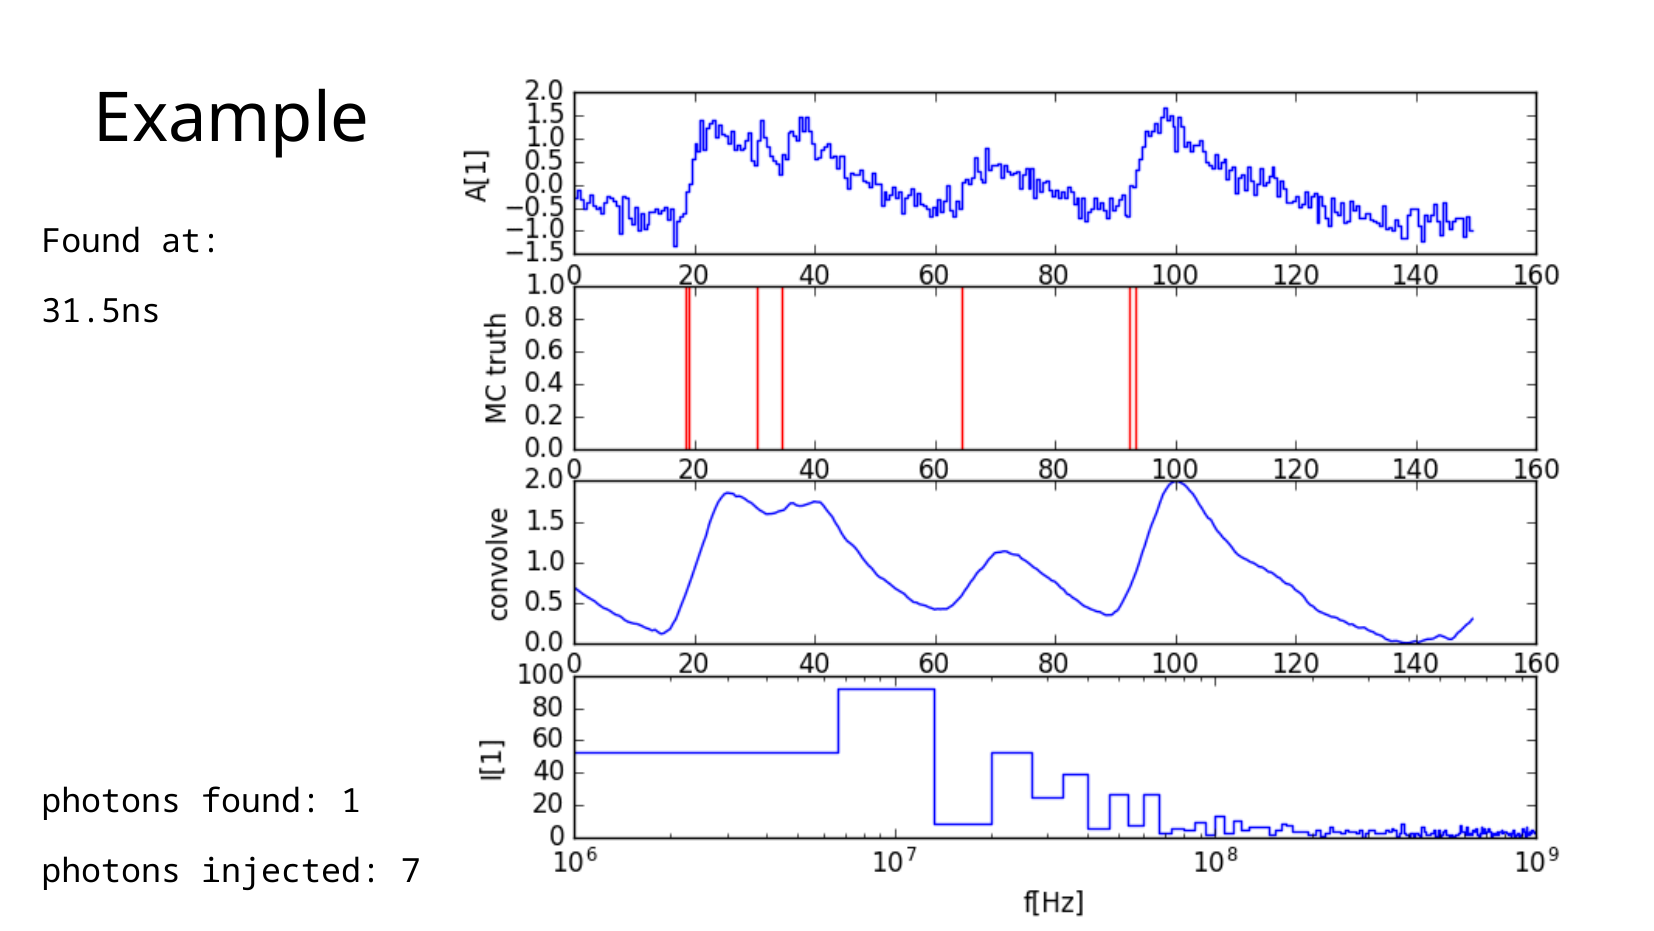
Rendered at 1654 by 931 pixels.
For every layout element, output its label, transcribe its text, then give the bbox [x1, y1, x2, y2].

title Example [82, 37, 381, 193]
picture [419, 0, 1654, 931]
text_box Found at: 31.5ns photons found: 1 photons injected: 7 [26, 209, 446, 902]
